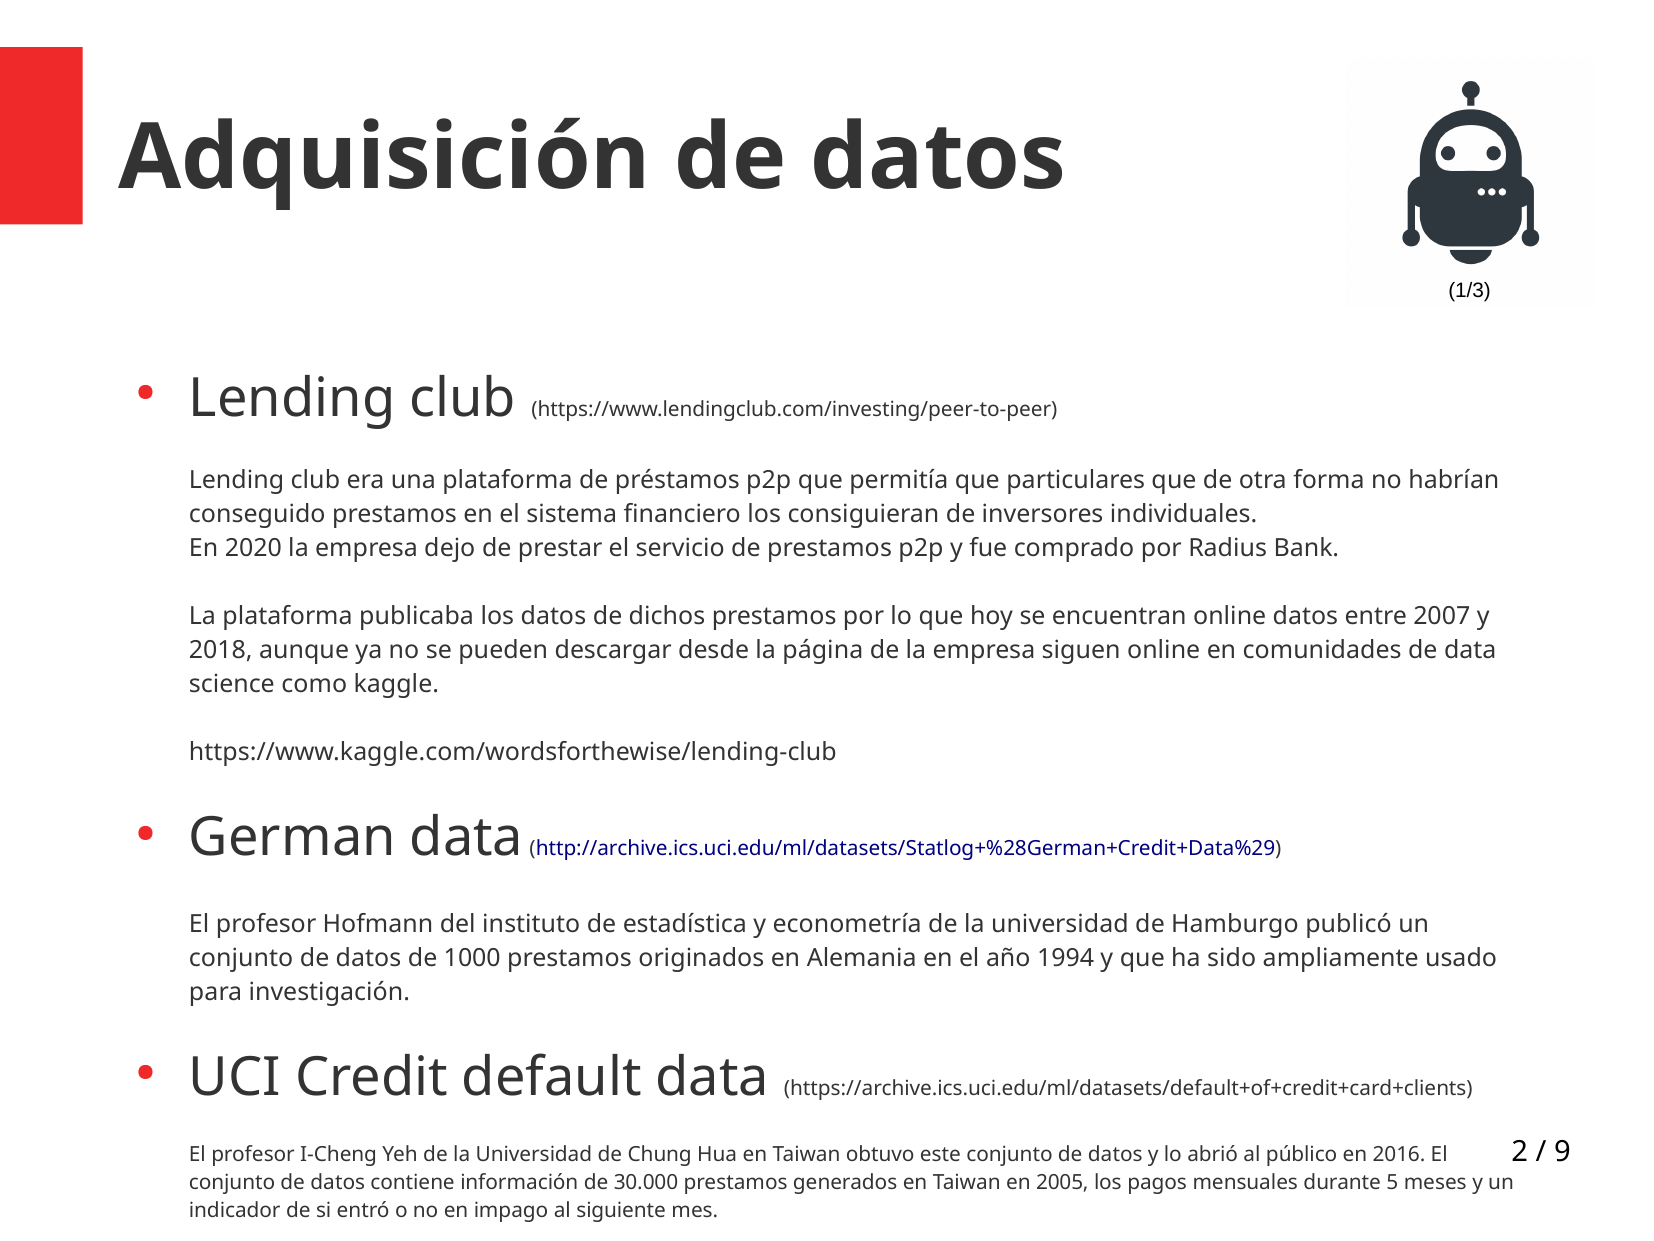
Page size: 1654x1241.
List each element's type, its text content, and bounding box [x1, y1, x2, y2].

text_box (1/3) [1433, 271, 1506, 310]
list Lending club (https://www.lendingclub.com/investing/peer-to-peer) Lending club era una plataforma de préstamos p2p que permitía que particulares que de otra forma no habrían conseguido prestamos en el sistema financiero los consiguieran de inversores individuales. En 2020 la empresa dejo de prestar el servicio de prestamos p2p y fue comprado por Radius Bank. La plataforma publicaba los datos de dichos prestamos por lo que hoy se encuentran online datos entre 2007 y 2018, aunque ya no se pueden descargar desde la página de la empresa siguen online en comunidades de data science como kaggle. https://www.kaggle.com/wordsforthewise/lending-club German data (http://archive.ics.uci.edu/ml/datasets/Statlog+%28German+Credit+Data%29) El profesor Hofmann del instituto de estadística y econometría de la universidad de Hamburgo publicó un conjunto de datos de 1000 prestamos originados en Alemania en el año 1994 y que ha sido ampliamente usado para investigación. UCI Credit default data (https://archive.ics.uci.edu/ml/datasets/default+of+credit+card+clients) El profesor I-Cheng Yeh de la Universidad de Chung Hua en Taiwan obtuvo este conjunto de datos y lo abrió al público en 2016. El conjunto de datos contiene información de 30.000 prestamos generados en Taiwan en 2005, los pagos mensuales durante 5 meses y un indicador de si entró o no en impago al siguiente mes. [118, 354, 1536, 1074]
picture [1346, 58, 1595, 308]
title Adquisición de datos [118, 49, 1571, 257]
